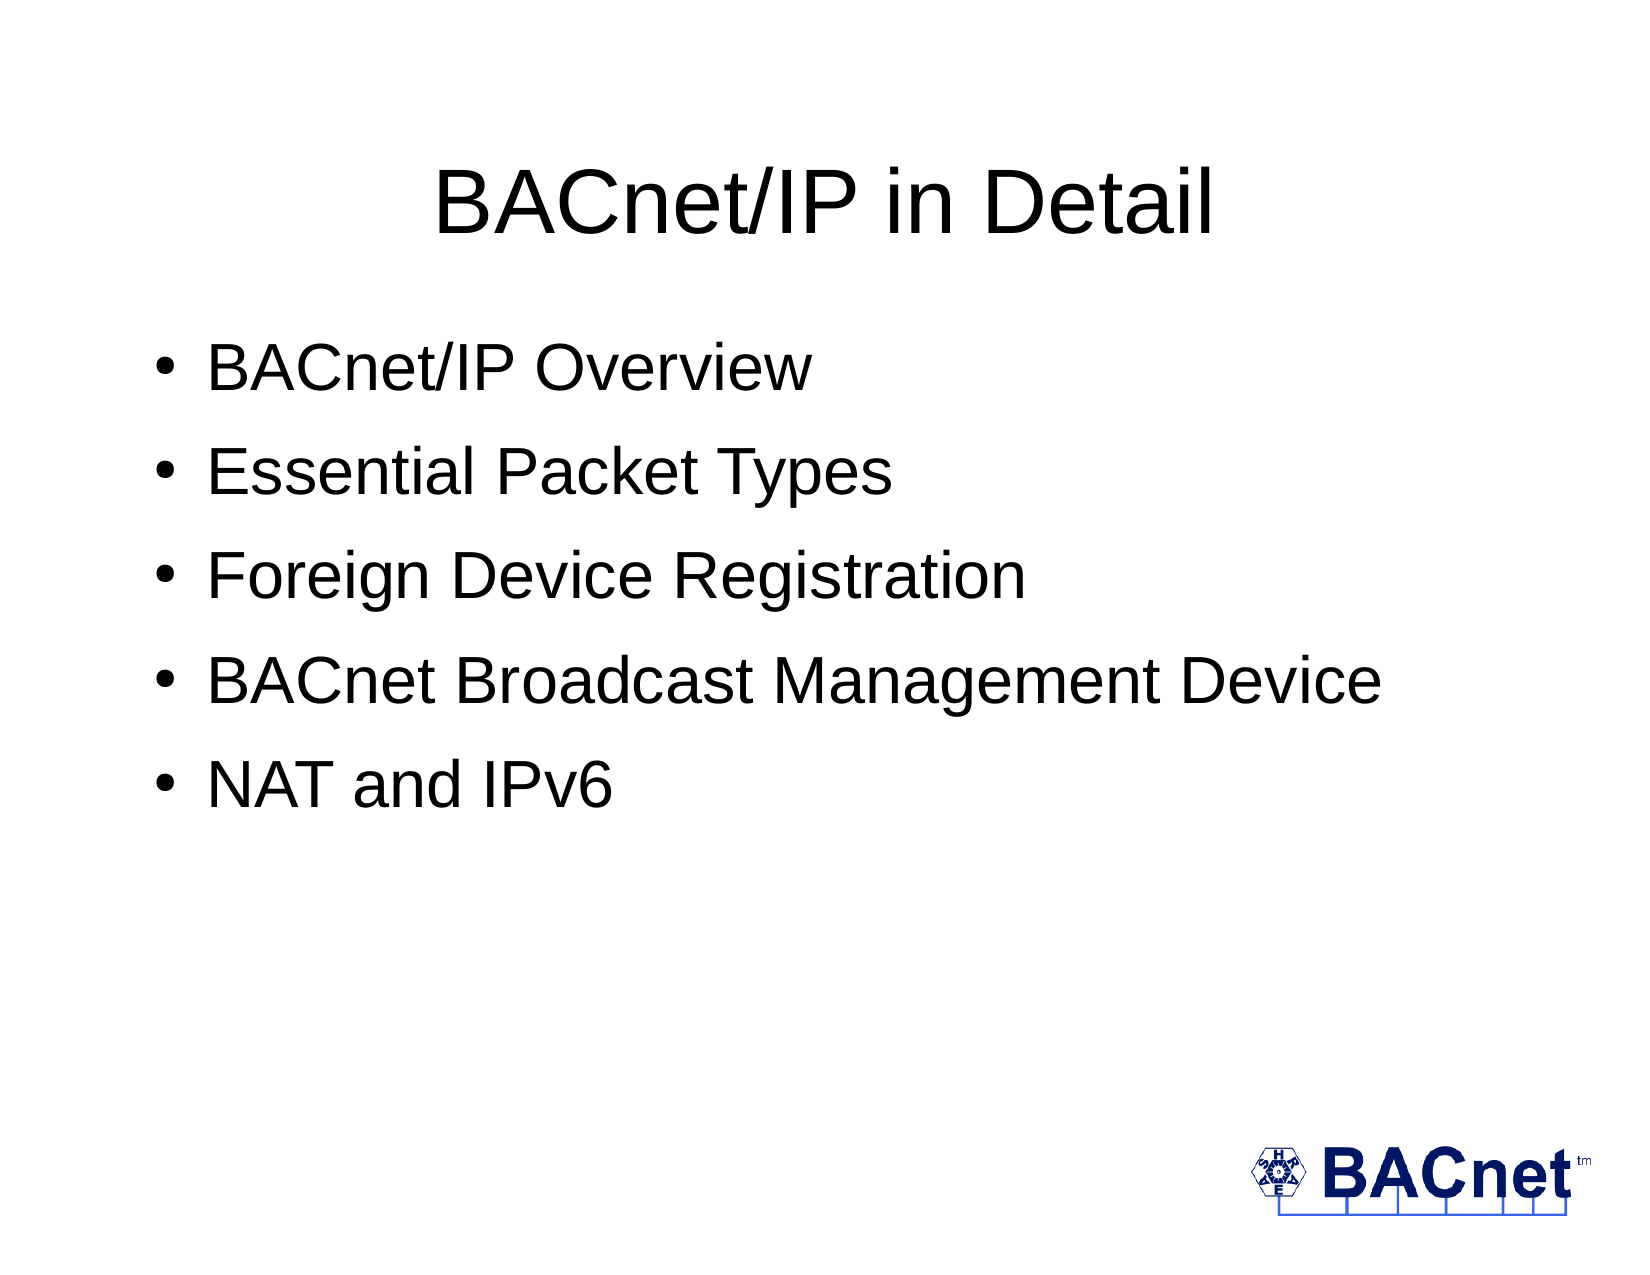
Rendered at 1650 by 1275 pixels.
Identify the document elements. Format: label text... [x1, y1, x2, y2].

list BACnet/IP Overview Essential Packet Types Foreign Device Registration BACnet Broadcast Management Device NAT and IPv6 [135, 329, 1515, 1079]
picture [1251, 1146, 1591, 1216]
title BACnet/IP in Detail [135, 112, 1515, 291]
